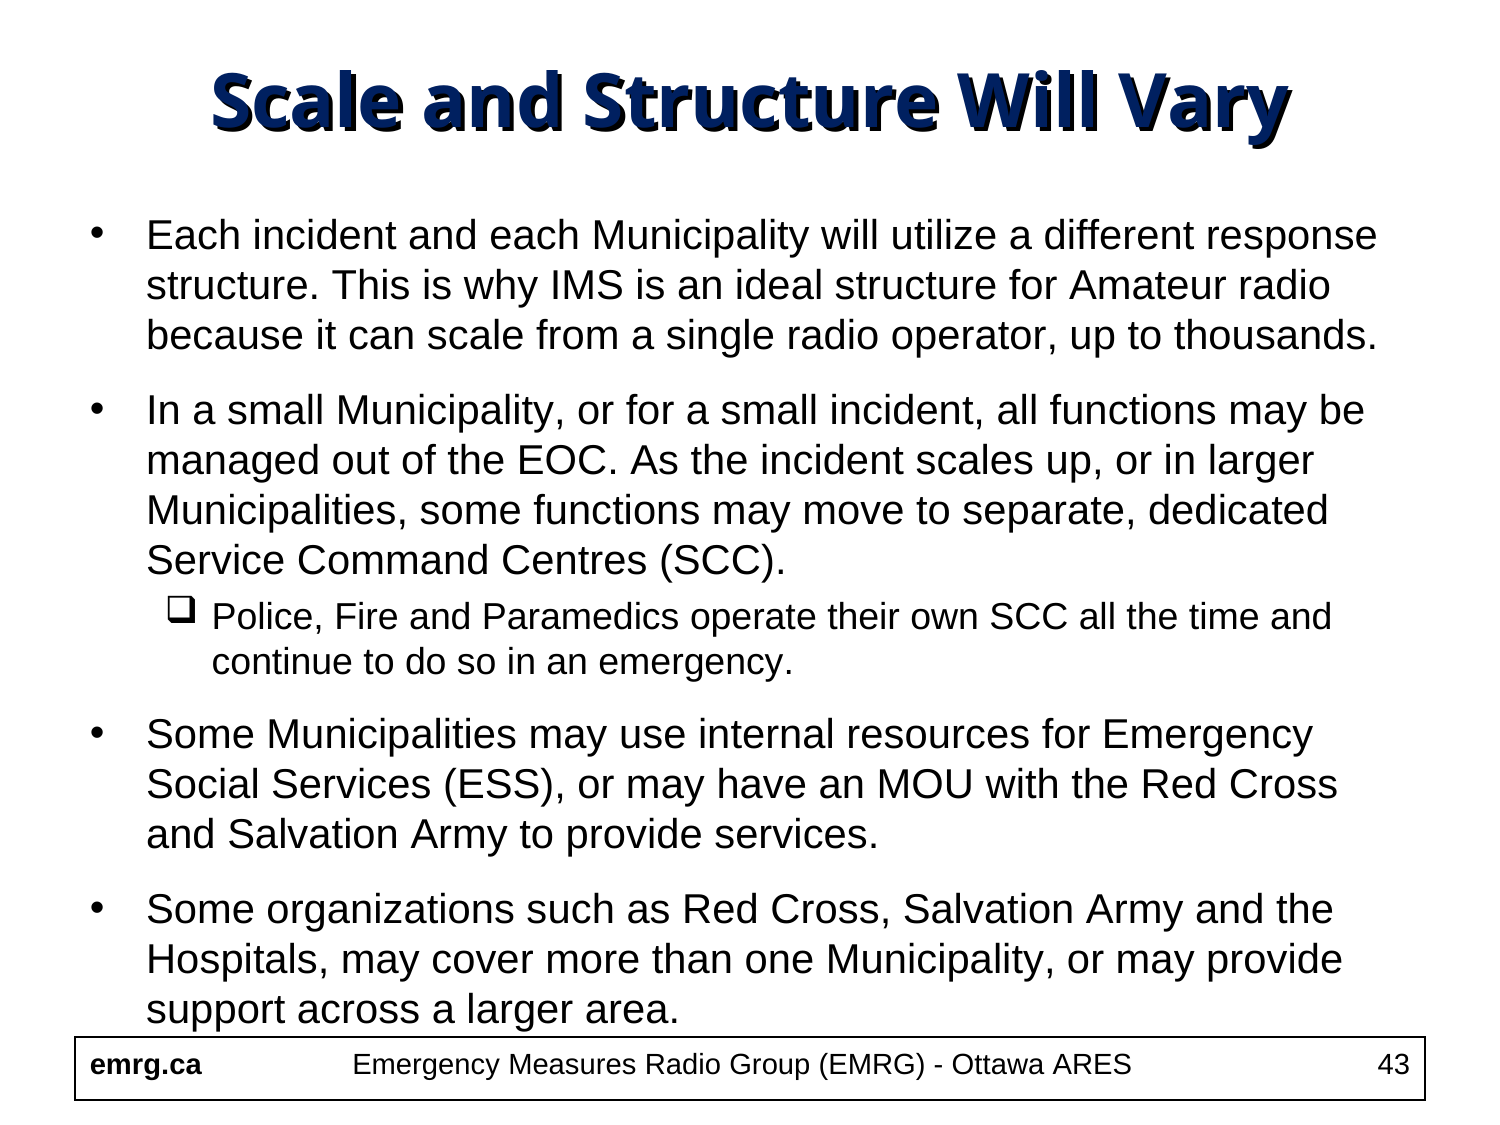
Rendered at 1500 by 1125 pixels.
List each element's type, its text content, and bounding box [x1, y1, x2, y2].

text_box Each incident and each Municipality will utilize a different response structure. This is why IMS is an ideal structure for Amateur radio because it can scale from a single radio operator, up to thousands. In a small Municipality, or for a small incident, all functions may be managed out of the EOC. As the incident scales up, or in larger Municipalities, some functions may move to separate, dedicated Service Command Centres (SCC). Police, Fire and Paramedics operate their own SCC all the time and continue to do so in an emergency. Some Municipalities may use internal resources for Emergency Social Services (ESS), or may have an MOU with the Red Cross and Salvation Army to provide services. Some organizations such as Red Cross, Salvation Army and the Hospitals, may cover more than one Municipality, or may provide support across a larger area. [75, 199, 1426, 1038]
text_box Emergency Measures Radio Group (EMRG) - Ottawa ARES [247, 1038, 1238, 1103]
text_box Scale and Structure Will Vary [75, 45, 1426, 199]
text_box <number> [1246, 1038, 1426, 1103]
